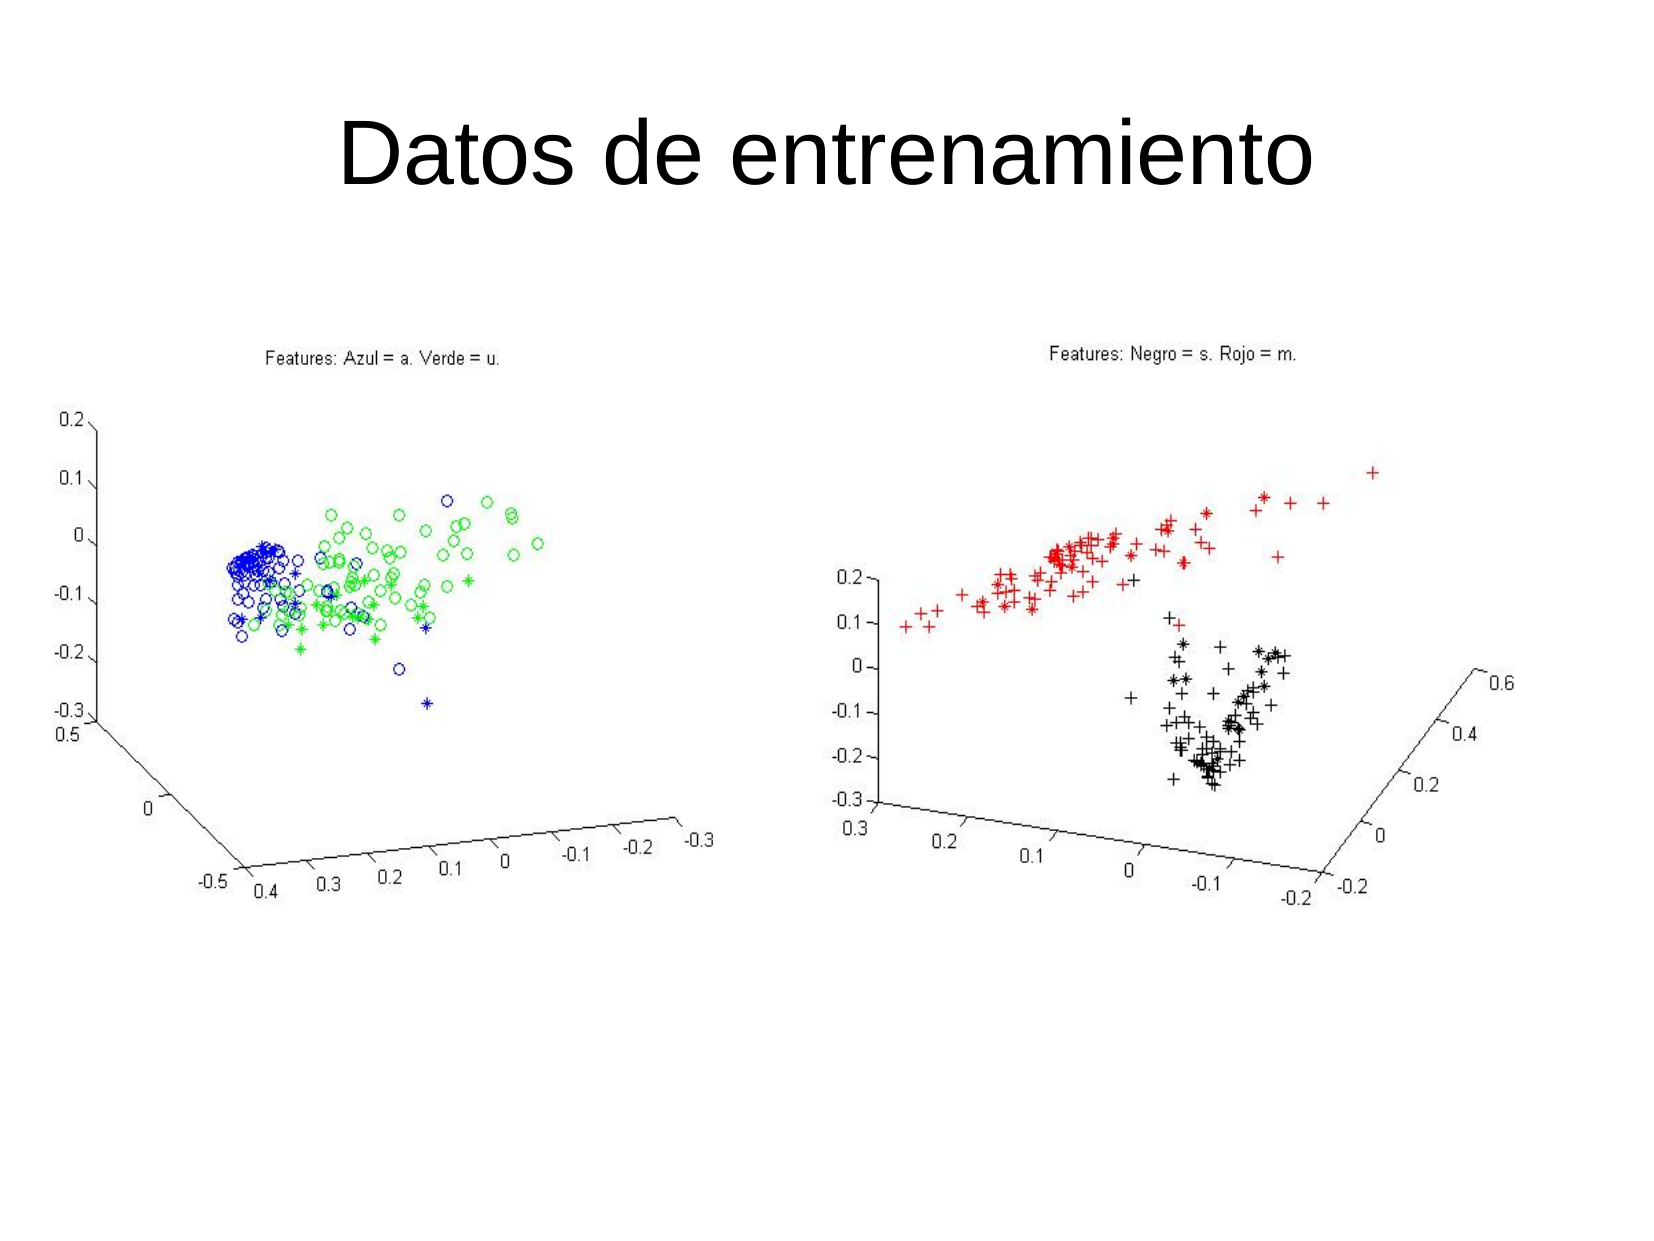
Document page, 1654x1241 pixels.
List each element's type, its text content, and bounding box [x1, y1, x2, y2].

picture [779, 330, 1548, 940]
title Datos de entrenamiento [82, 49, 1571, 257]
picture [0, 335, 745, 934]
